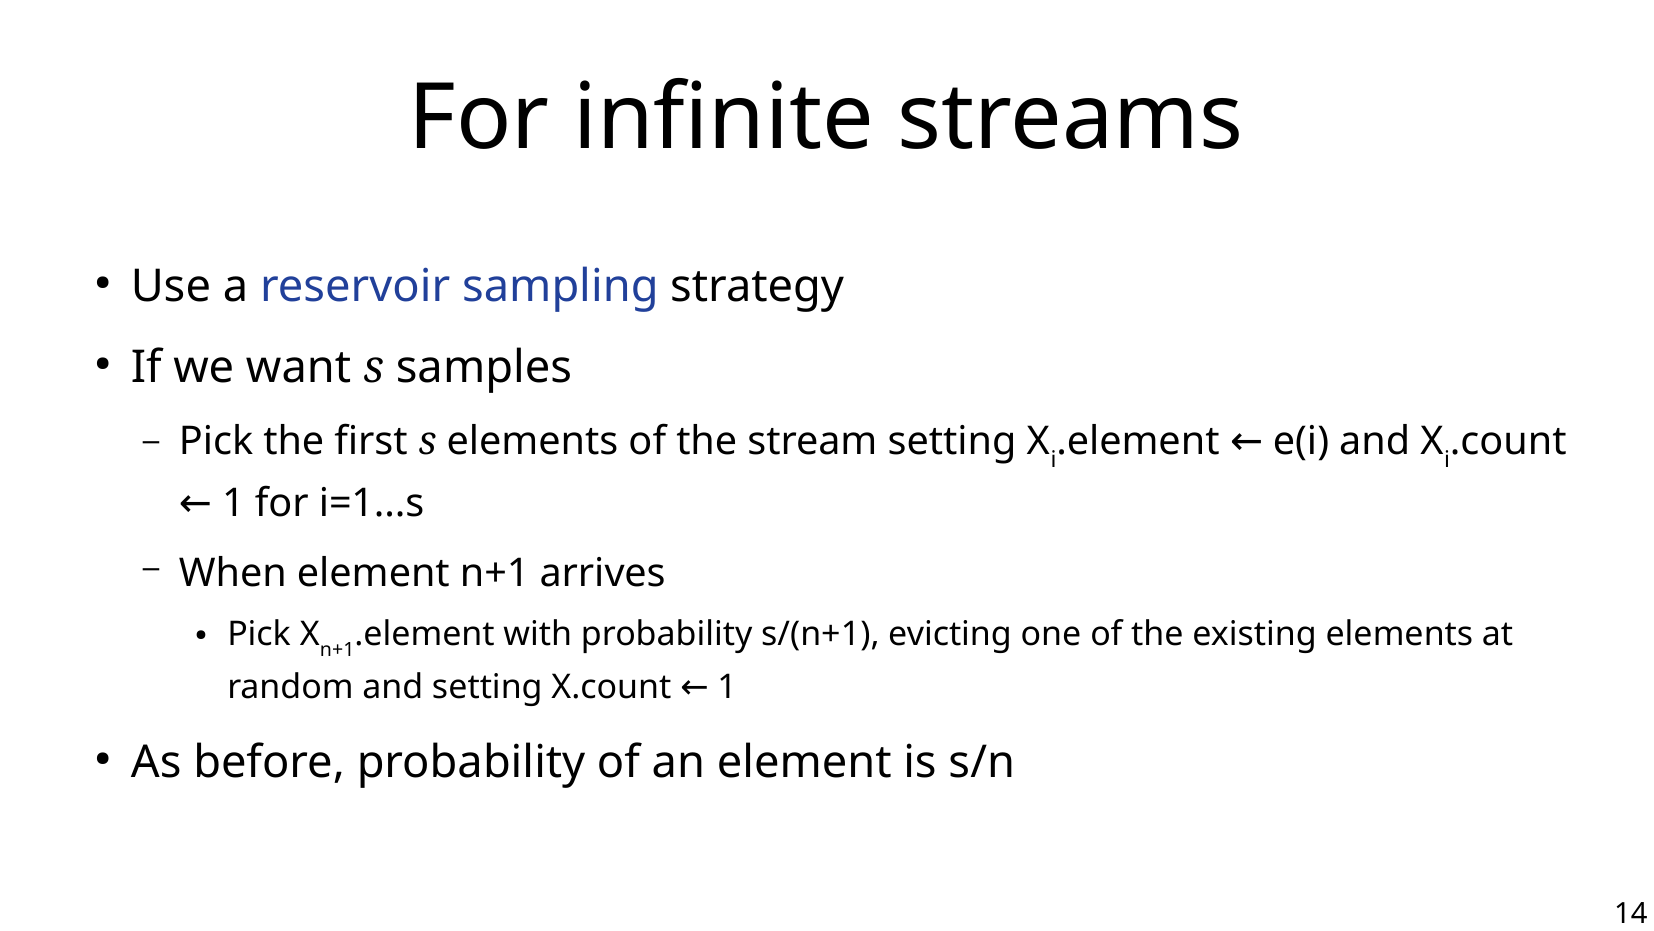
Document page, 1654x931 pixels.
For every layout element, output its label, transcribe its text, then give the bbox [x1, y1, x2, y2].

list Use a reservoir sampling strategy If we want s samples Pick the first s elements of the stream setting Xi.element ← e(i) and Xi.count ← 1 for i=1...s When element n+1 arrives Pick Xn+1.element with probability s/(n+1), evicting one of the existing elements at random and setting X.count ← 1 As before, probability of an element is s/n [82, 253, 1571, 793]
title For infinite streams [82, 1, 1571, 226]
